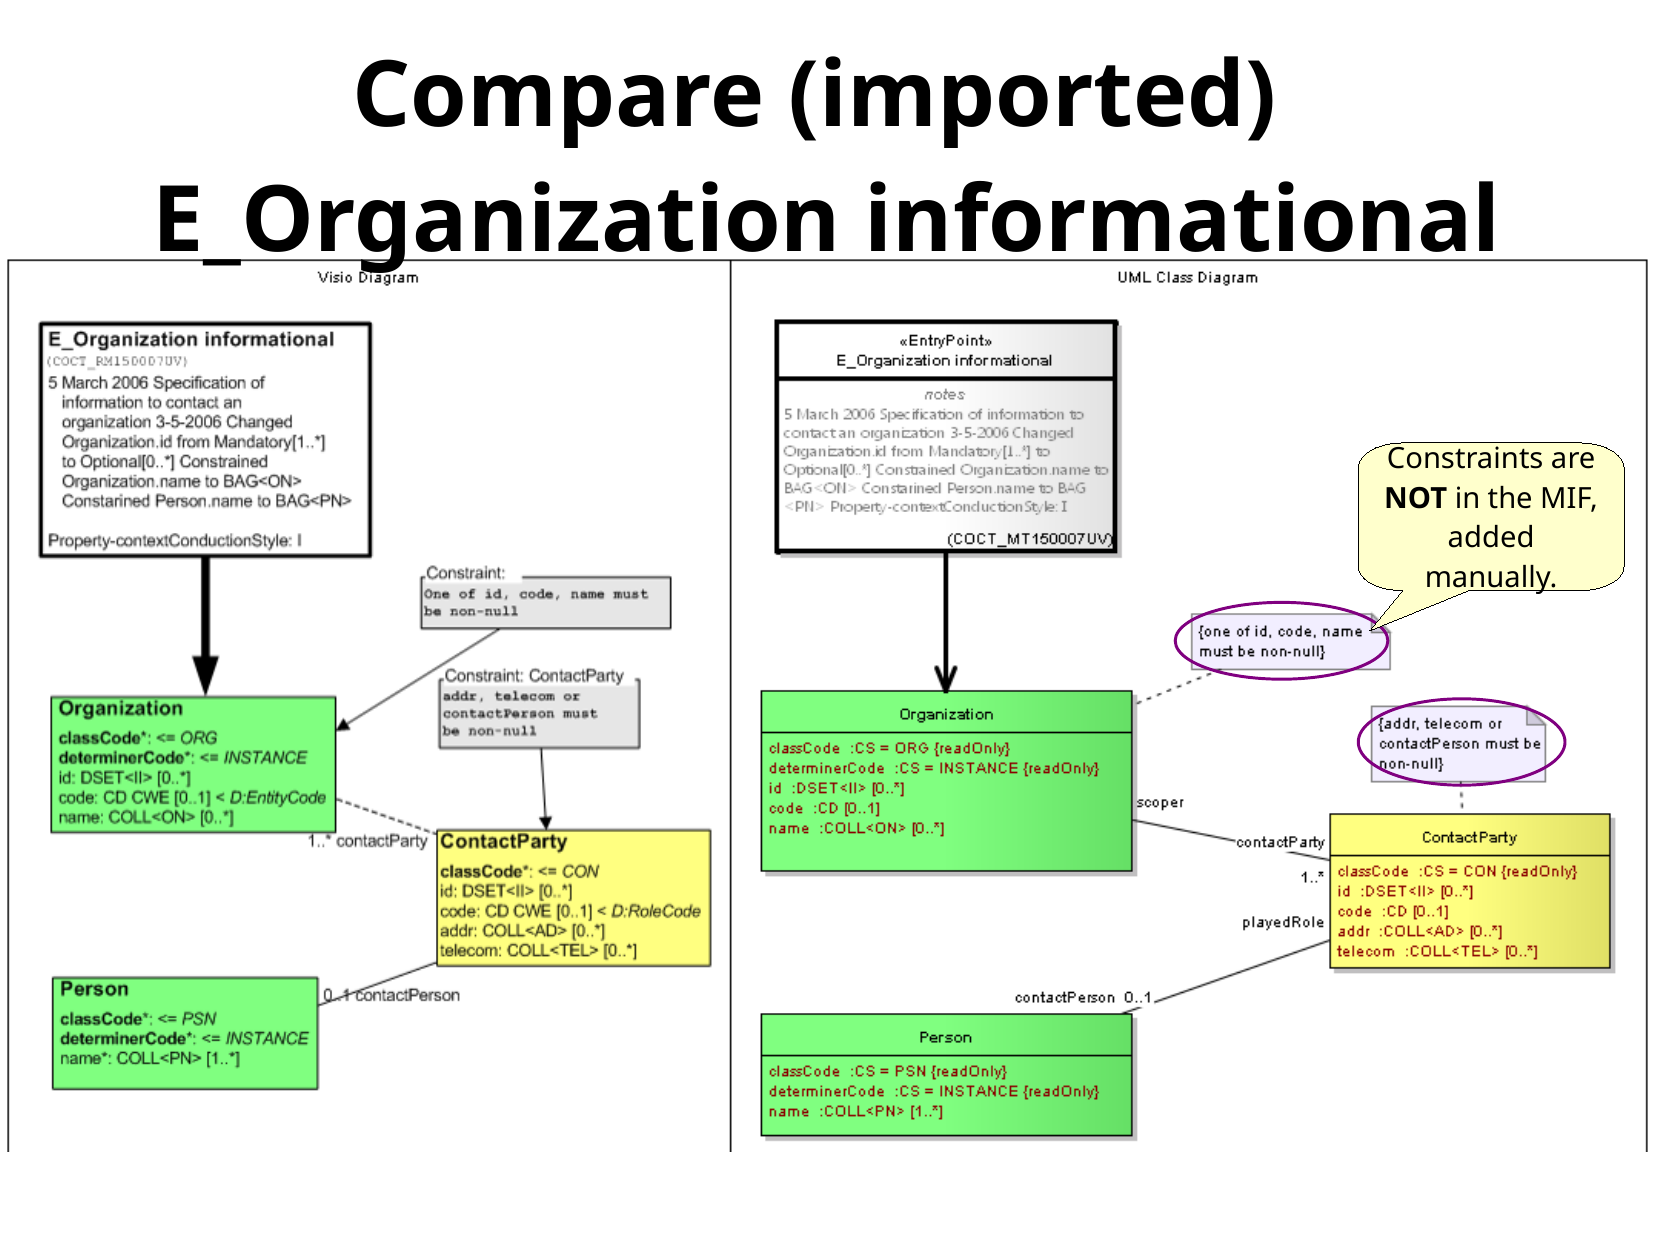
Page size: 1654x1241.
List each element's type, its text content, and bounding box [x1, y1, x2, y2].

text_box Constraints are NOT in the MIF, added manually. [1358, 442, 1625, 631]
title Compare (imported) E_Organization informational [82, 42, 1571, 264]
picture [0, 252, 1654, 1152]
